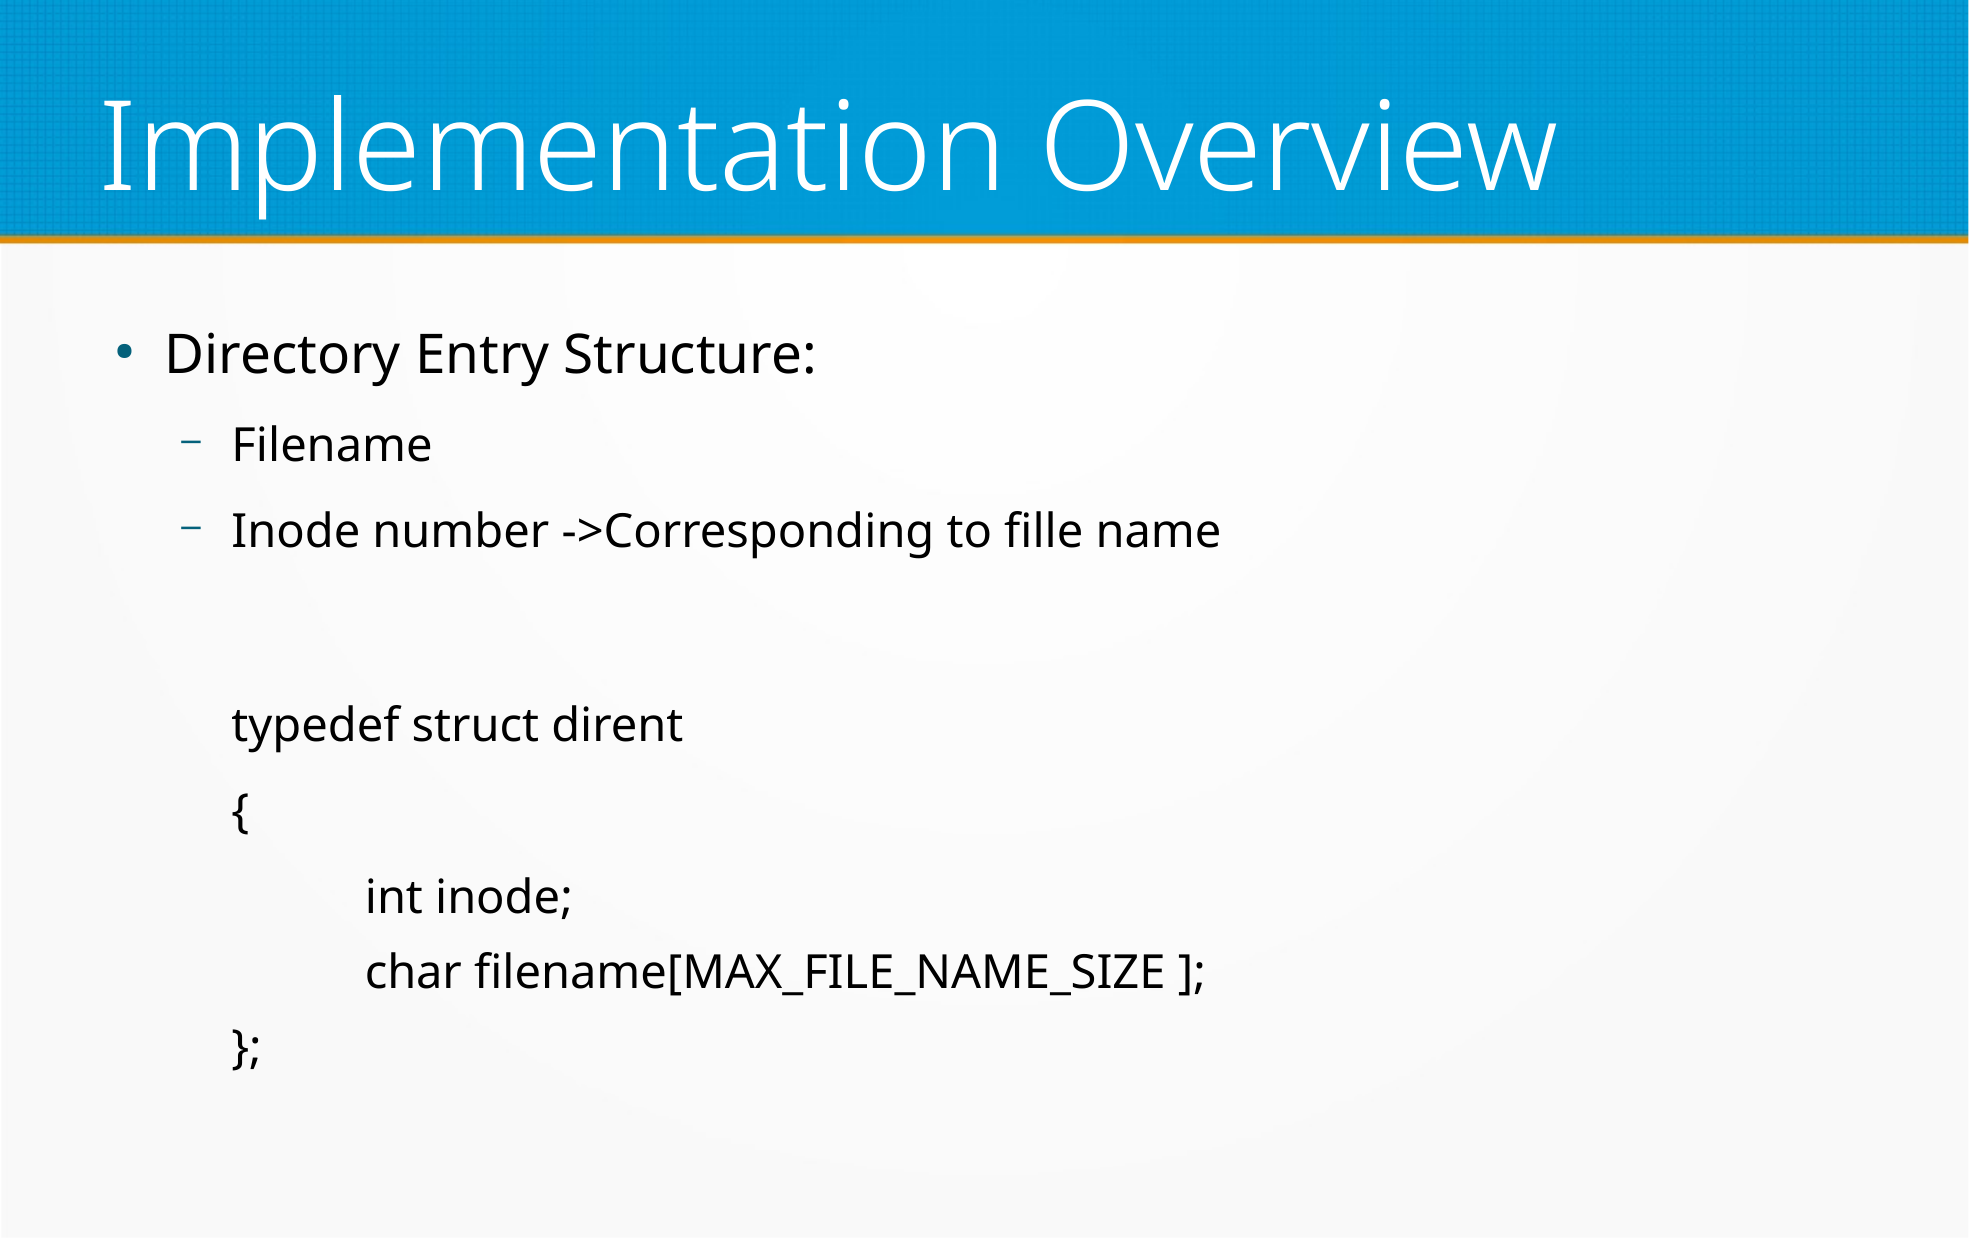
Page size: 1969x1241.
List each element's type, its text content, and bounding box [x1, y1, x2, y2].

picture [0, 233, 1969, 1241]
list Directory Entry Structure: Filename Inode number ->Corresponding to fille name typedef struct dirent { int inode; char filename[MAX_FILE_NAME_SIZE ]; }; [98, 315, 1861, 1081]
title Implementation Overview [98, 19, 1870, 227]
